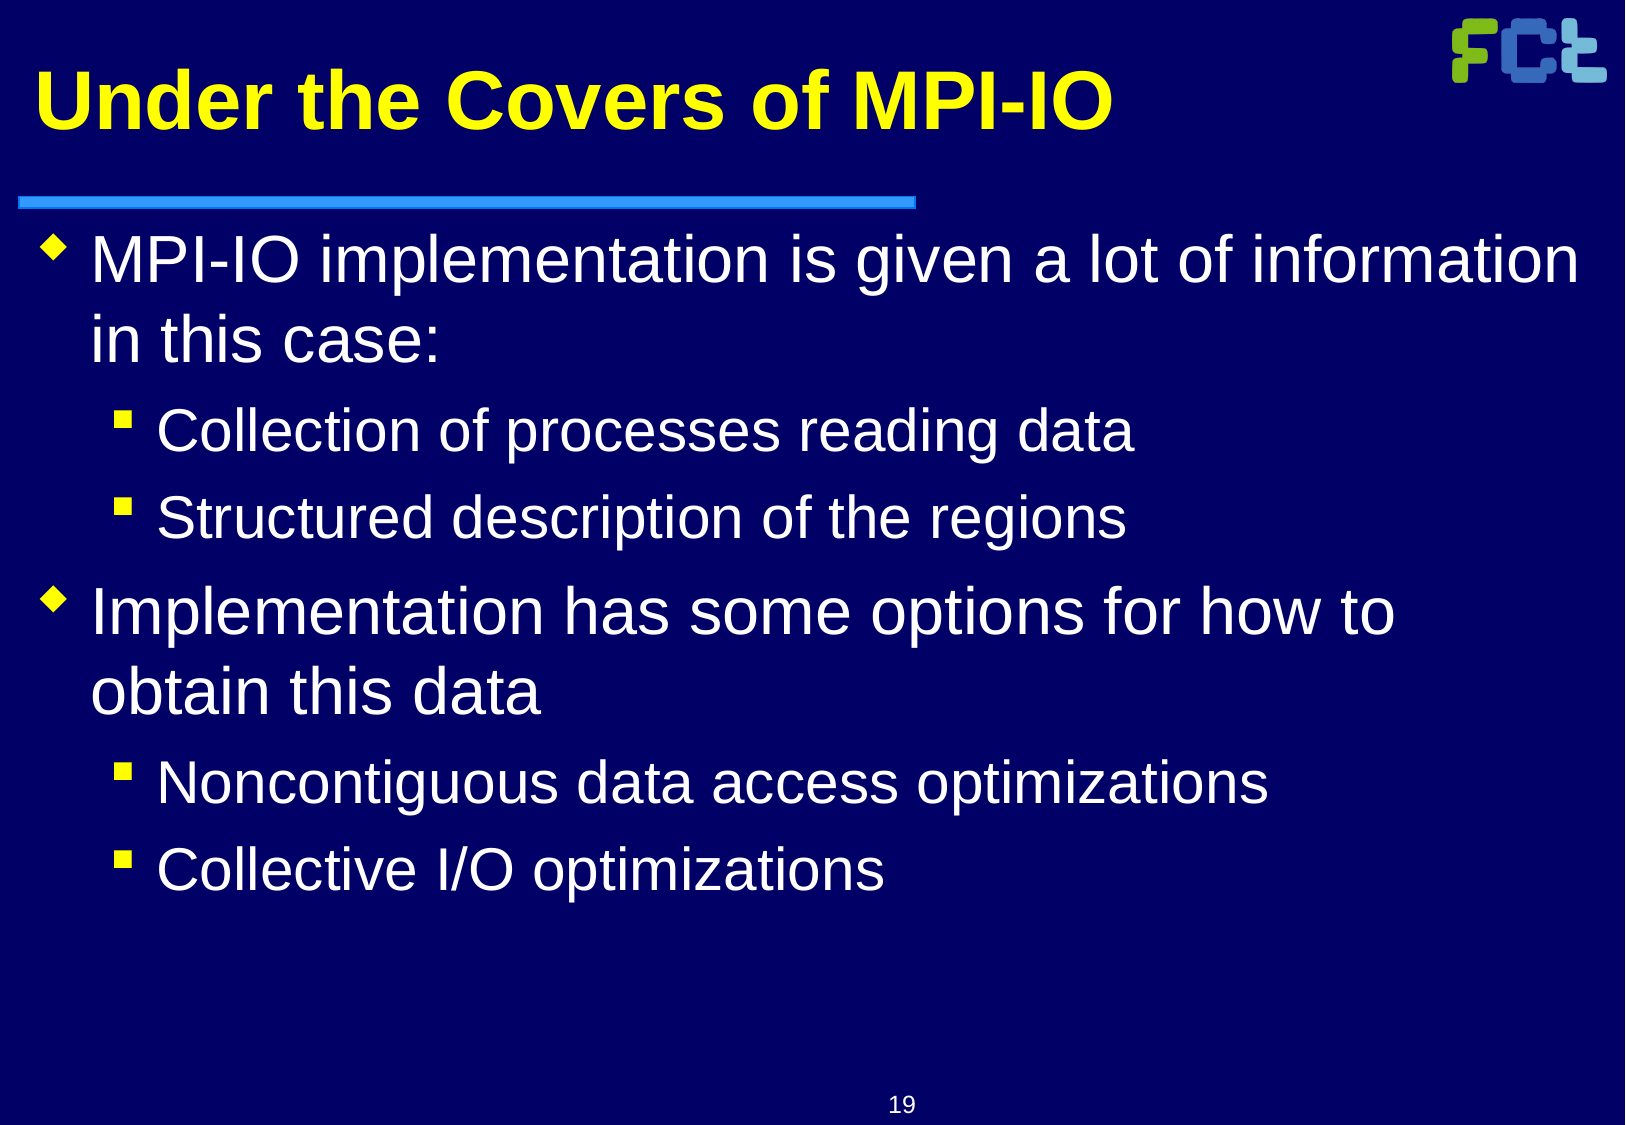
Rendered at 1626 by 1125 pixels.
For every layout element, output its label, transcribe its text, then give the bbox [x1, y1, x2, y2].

title Under the Covers of MPI-IO [19, 7, 1606, 185]
list MPI-IO implementation is given a lot of information in this case: Collection of processes reading data Structured description of the regions Implementation has some options for how to obtain this data Noncontiguous data access optimizations Collective I/O optimizations [19, 208, 1611, 1083]
text_box <number> [428, 1083, 1376, 1116]
